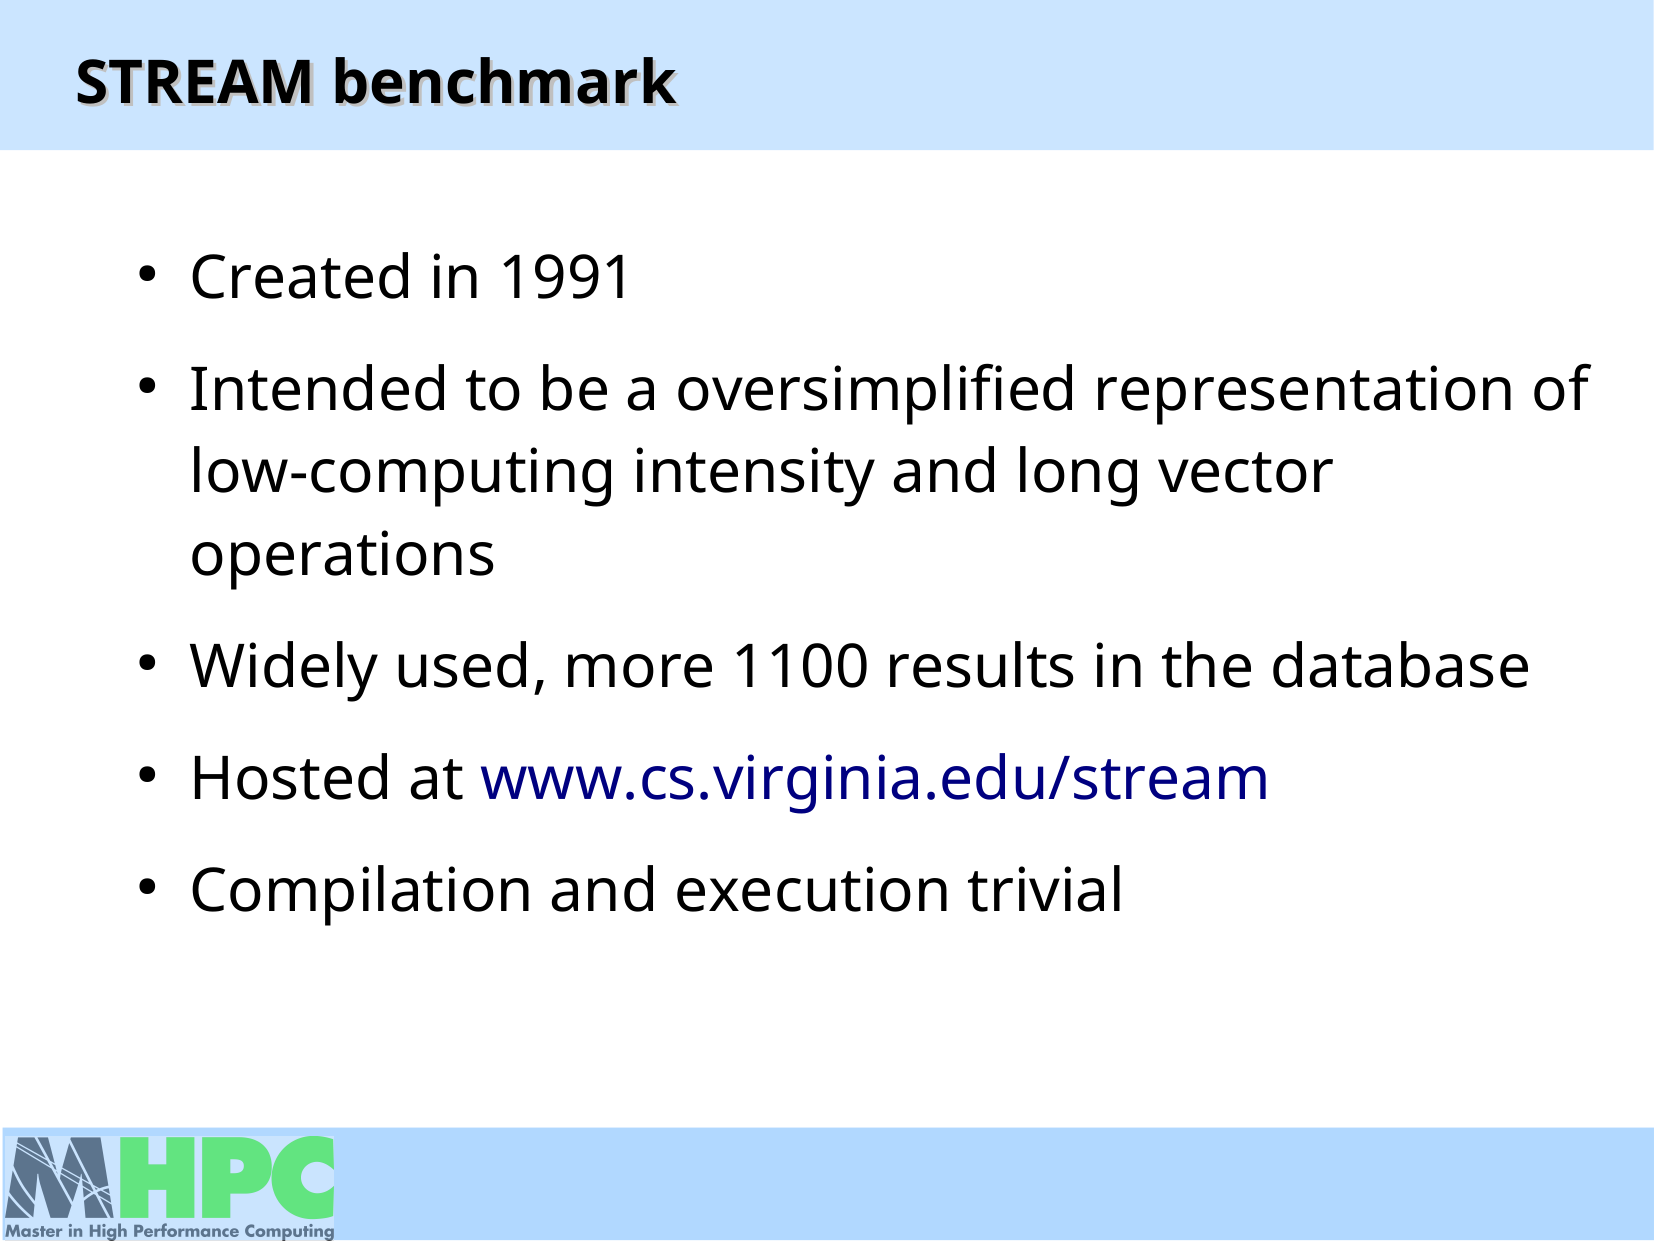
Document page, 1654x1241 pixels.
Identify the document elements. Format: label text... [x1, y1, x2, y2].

list Created in 1991 Intended to be a oversimplified representation of low-computing intensity and long vector operations Widely used, more 1100 results in the database Hosted at www.cs.virginia.edu/stream Compilation and execution trivial [89, 233, 1603, 977]
title STREAM benchmark [75, 0, 1421, 184]
